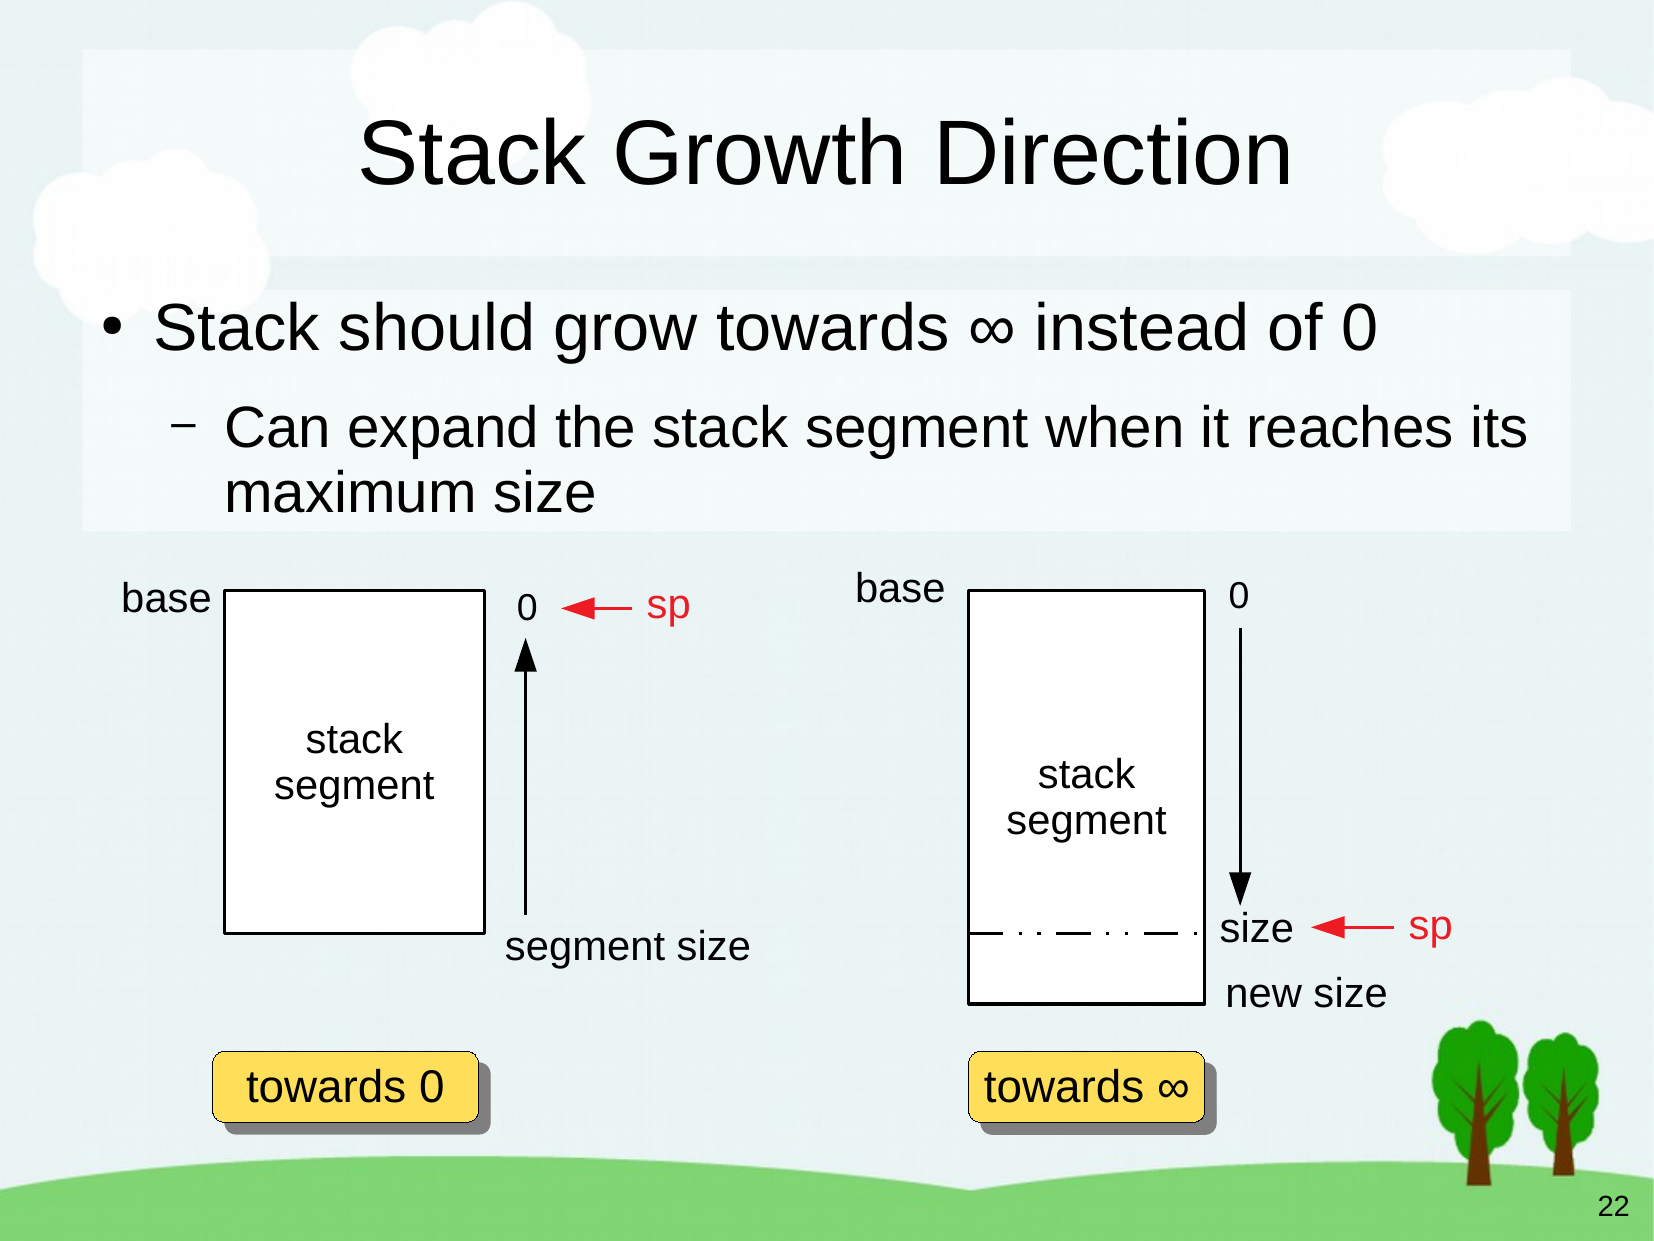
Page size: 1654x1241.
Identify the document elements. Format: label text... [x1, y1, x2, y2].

text_box new size [1210, 962, 1443, 1025]
text_box base [840, 557, 961, 619]
list Stack should grow towards ∞ instead of 0 Can expand the stack segment when it reaches its maximum size [82, 290, 1571, 532]
text_box sp [631, 572, 711, 640]
text_box 0 [502, 578, 553, 636]
picture [0, 0, 1654, 1241]
text_box 0 [1213, 567, 1265, 624]
text_box base [106, 567, 227, 629]
text_box towards 0 [212, 1051, 479, 1123]
text_box stack segment [968, 590, 1205, 1005]
text_box segment size [490, 915, 767, 977]
title Stack Growth Direction [82, 49, 1571, 257]
text_box size [1204, 897, 1442, 960]
text_box stack segment [224, 590, 485, 934]
text_box towards ∞ [968, 1051, 1205, 1123]
text_box sp [1393, 894, 1472, 961]
